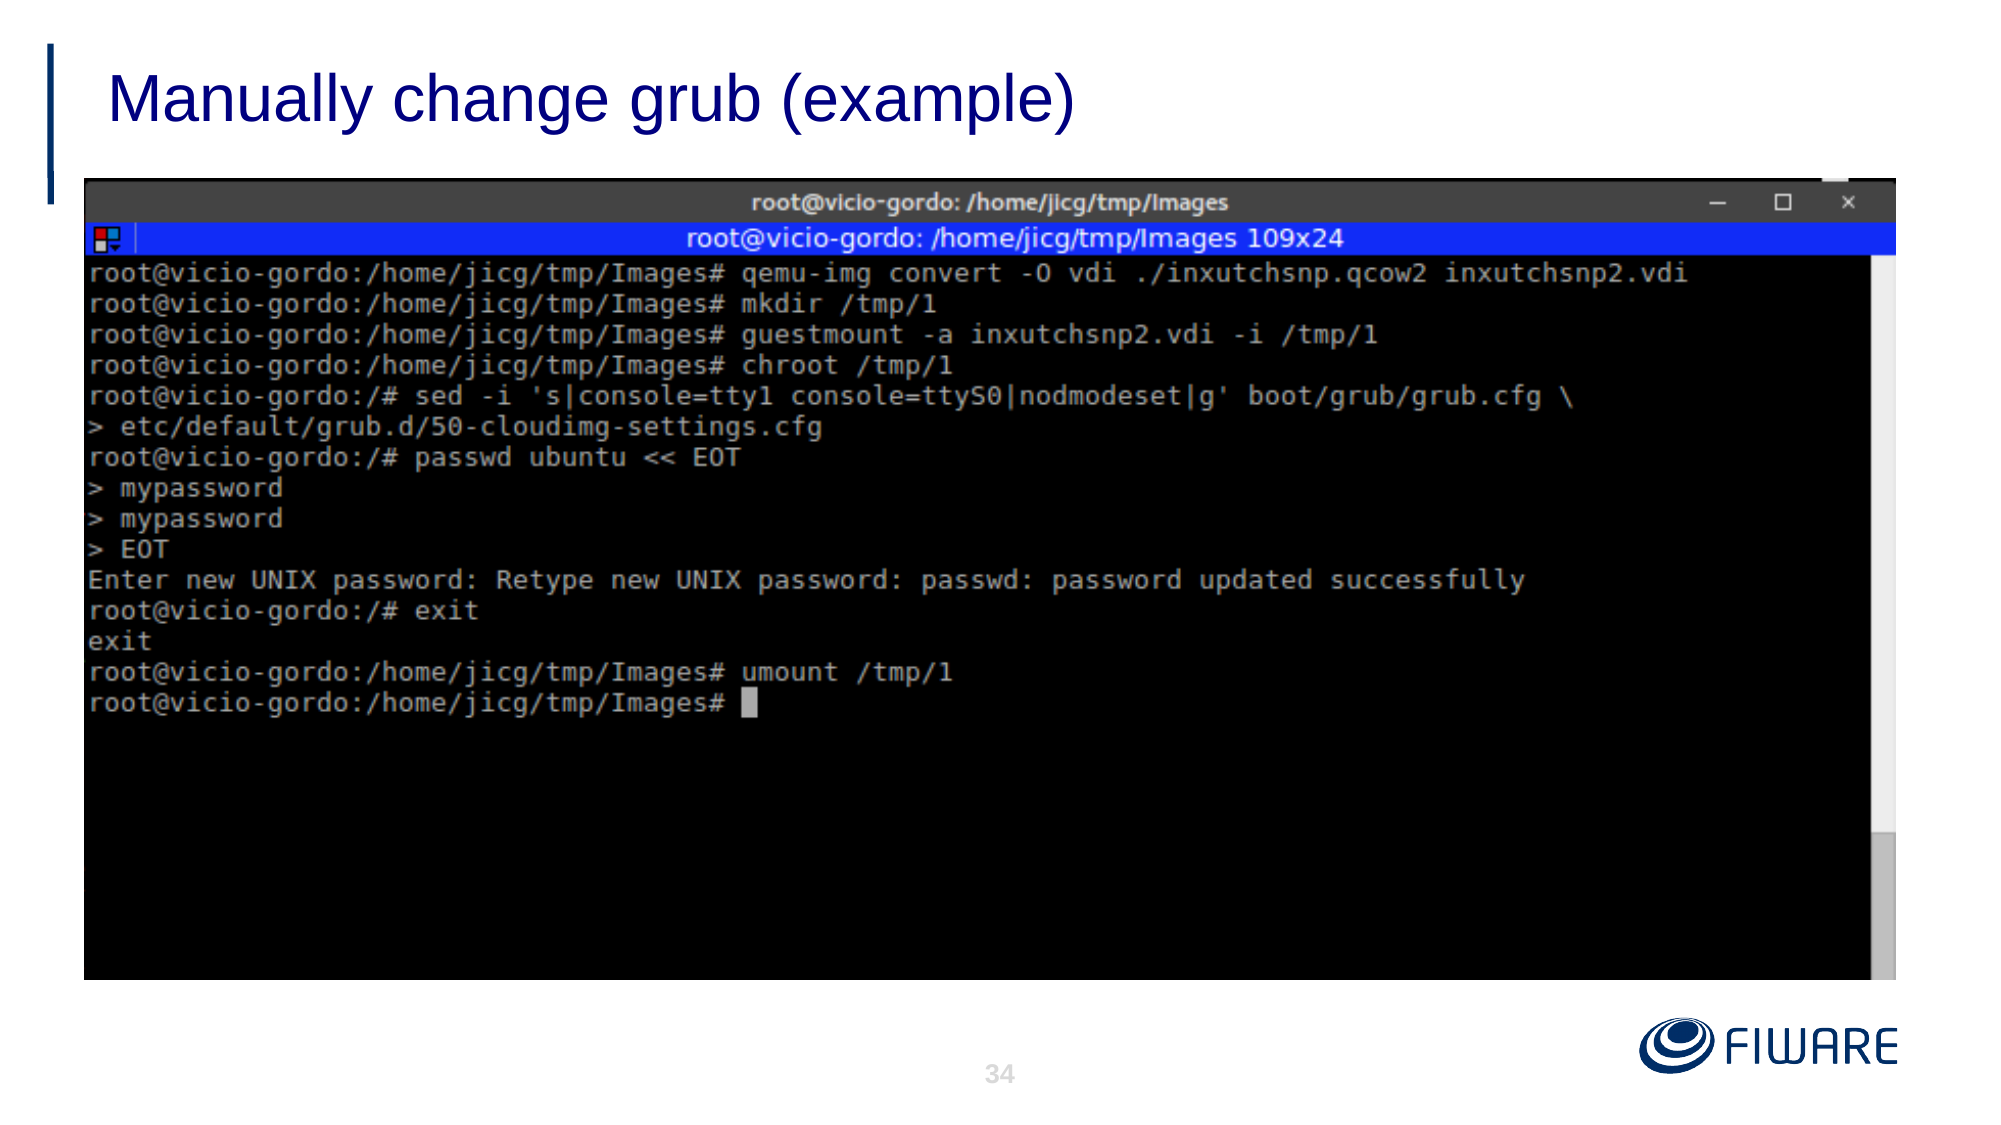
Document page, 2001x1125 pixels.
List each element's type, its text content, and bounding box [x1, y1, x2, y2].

picture [1635, 1012, 1905, 1077]
picture [84, 178, 1896, 980]
title Manually change grub (example) [92, 47, 1704, 178]
slide_number <número> [887, 1042, 1113, 1103]
